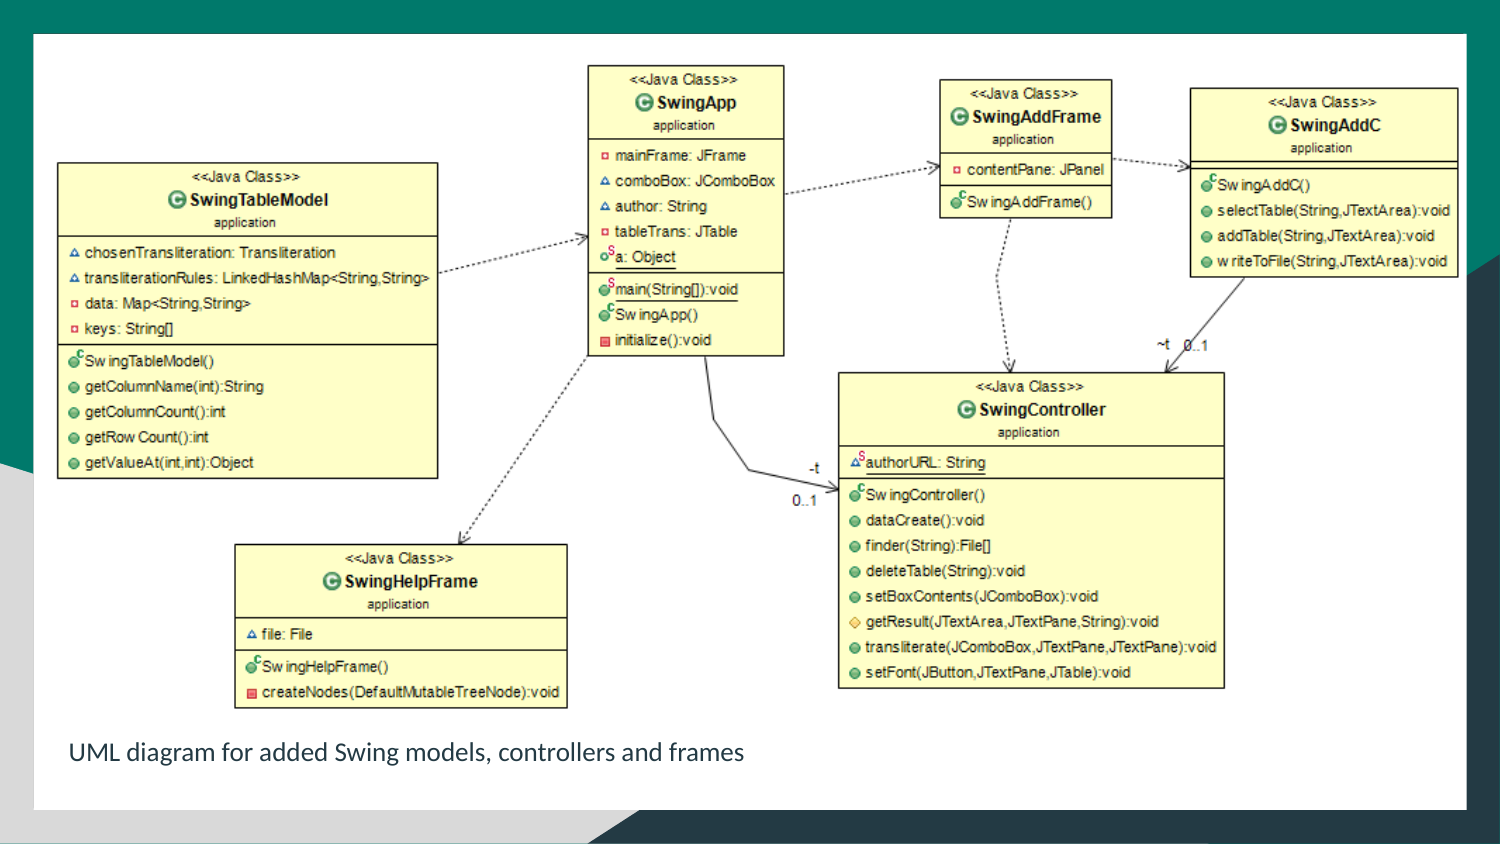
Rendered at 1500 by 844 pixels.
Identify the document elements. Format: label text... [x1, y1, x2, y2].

list UML diagram for added Swing models, controllers and frames [53, 713, 1271, 783]
picture [53, 61, 1463, 713]
